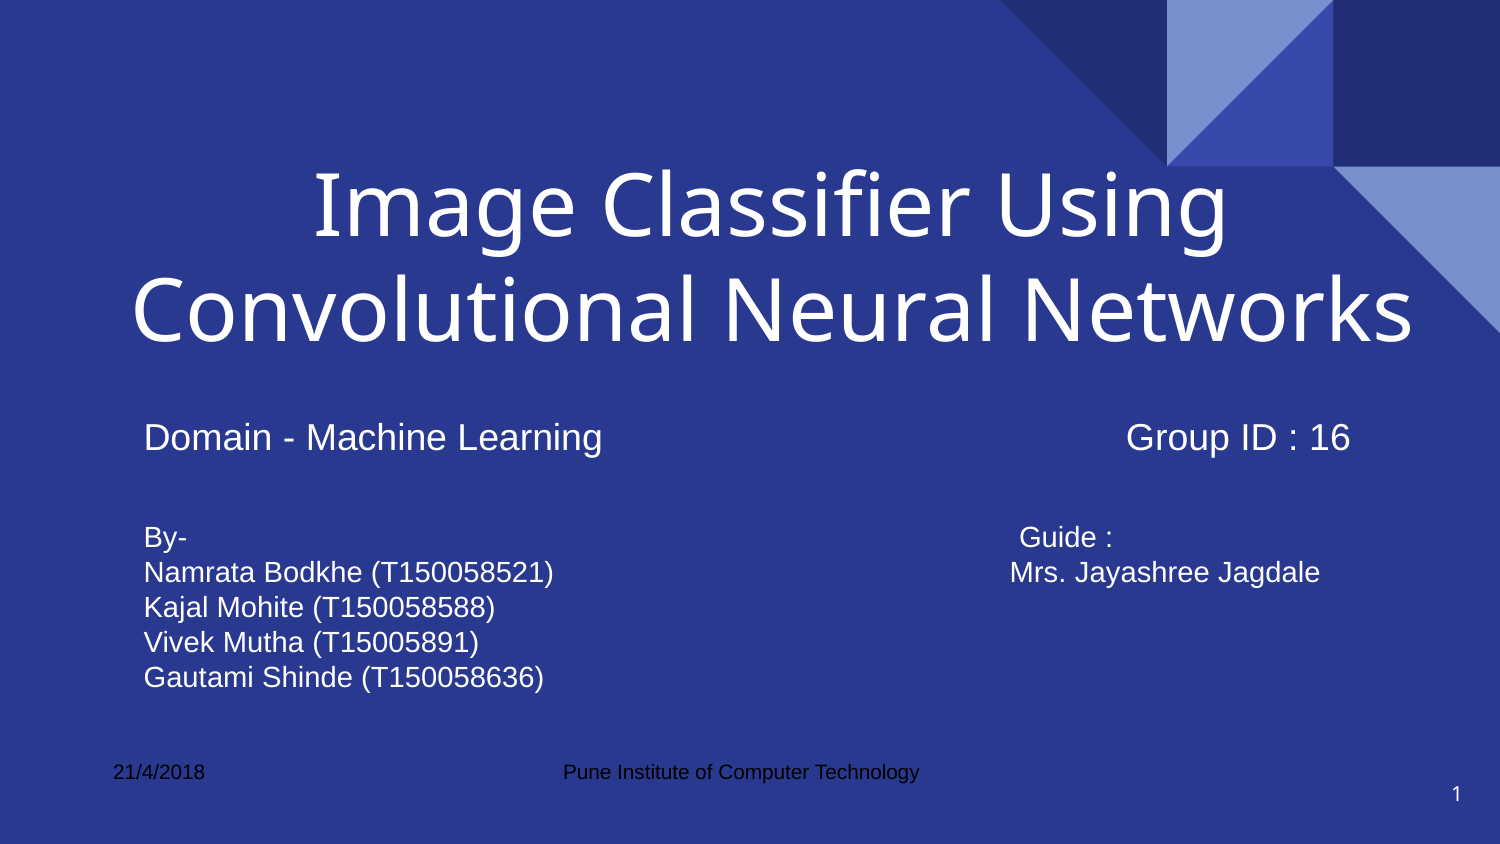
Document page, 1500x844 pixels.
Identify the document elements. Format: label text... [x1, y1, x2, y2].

slide_number <number> [1387, 762, 1478, 828]
text_box Domain - Machine Learning Group ID : 16 [128, 397, 1379, 515]
title Image Classifier Using Convolutional Neural Networks [98, 78, 1447, 430]
text_box By- Guide : Namrata Bodkhe (T150058521) Mrs. Jayashree Jagdale Kajal Mohite (T150058588) Vivek Mutha (T15005891) Gautami Shinde (T150058636) [128, 503, 1359, 776]
